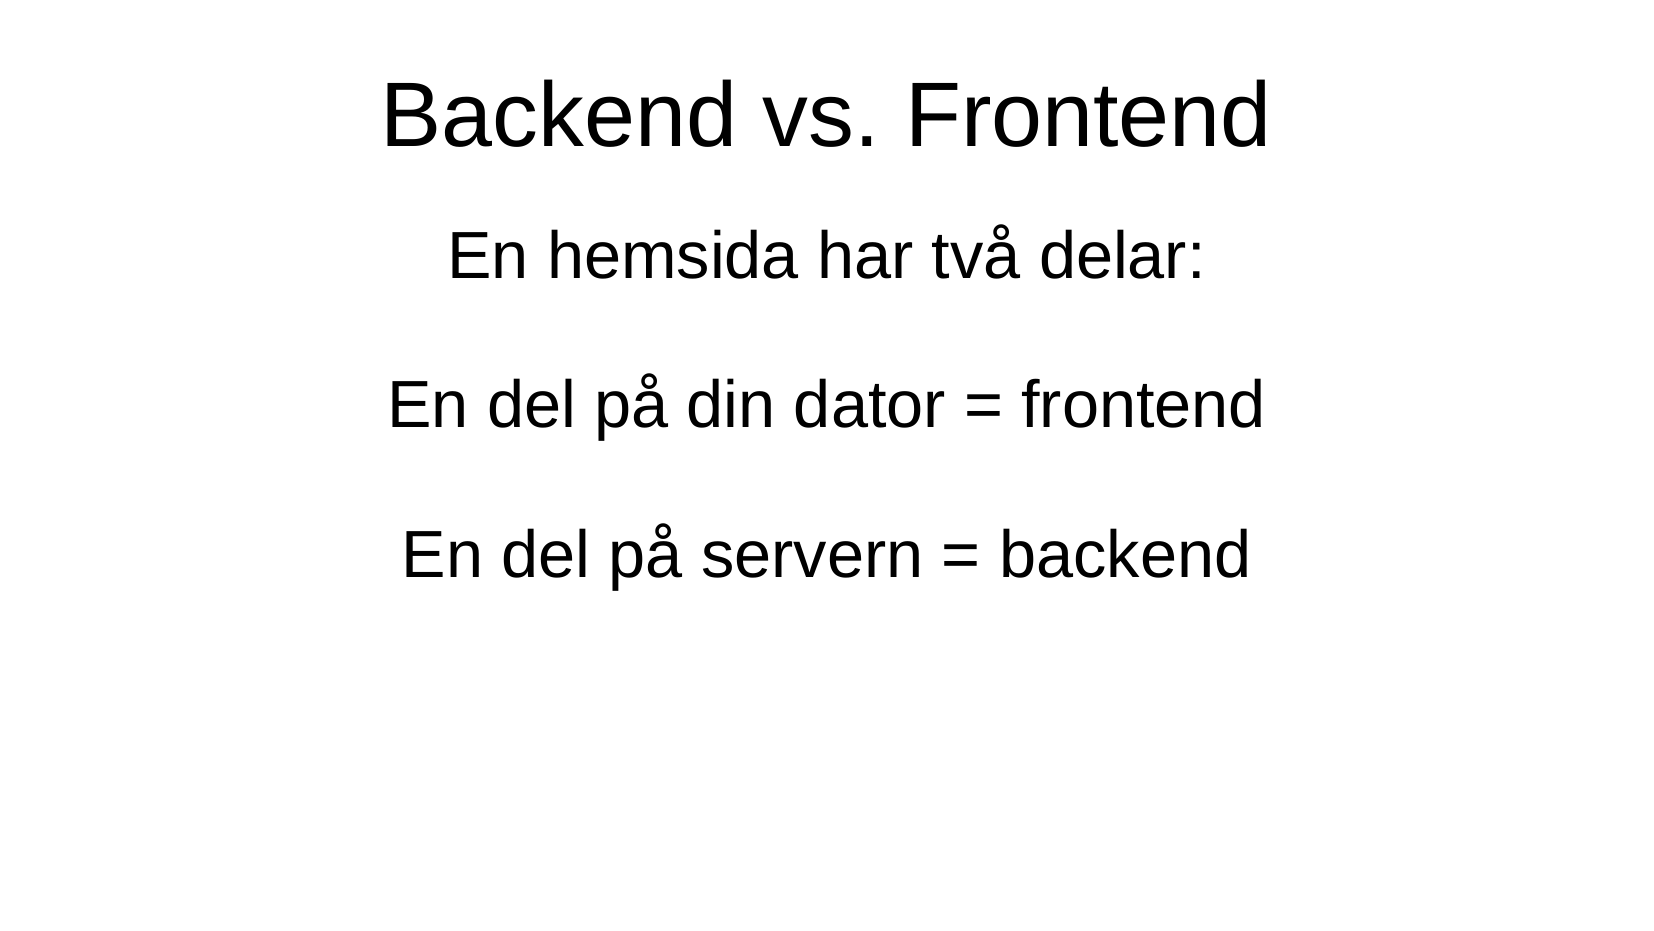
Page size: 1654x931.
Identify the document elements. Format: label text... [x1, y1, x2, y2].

subtitle En hemsida har två delar: En del på din dator = frontend En del på servern = backend [82, 217, 1571, 757]
title Backend vs. Frontend [82, 37, 1571, 193]
